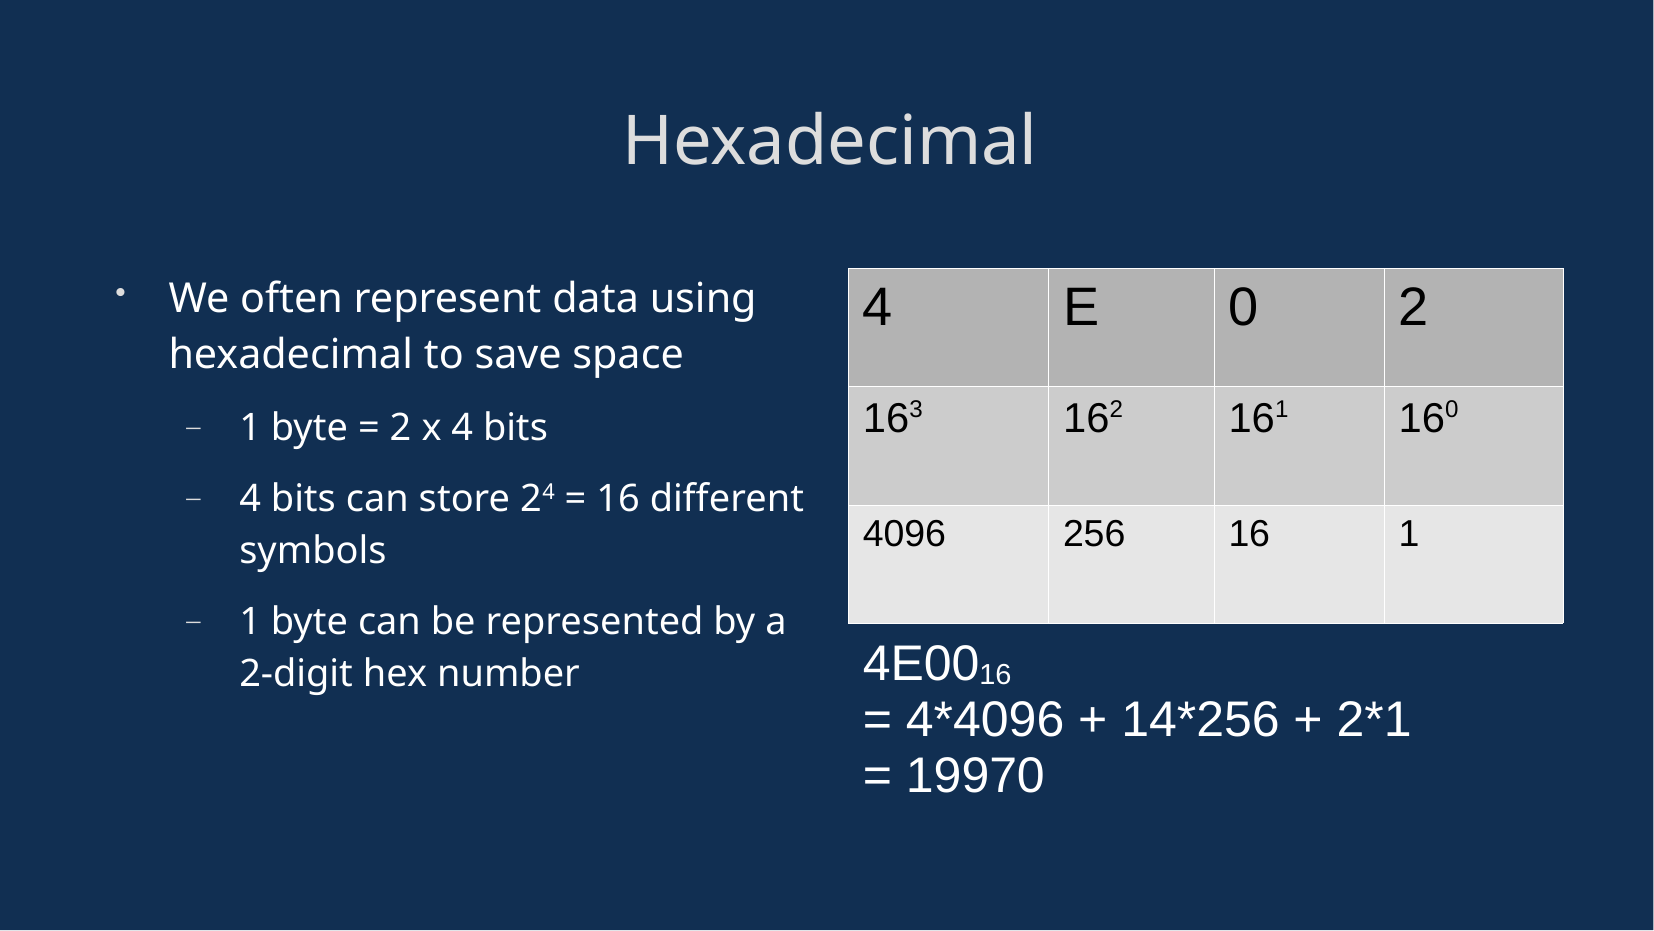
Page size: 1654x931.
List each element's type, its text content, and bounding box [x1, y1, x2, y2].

text_box 4E0016 = 4*4096 + 14*256 + 2*1 = 19970 [848, 628, 1428, 827]
table_cell 161 [1215, 387, 1384, 505]
table_cell 163 [849, 387, 1048, 505]
table_cell 256 [1049, 506, 1214, 623]
table_cell 16 [1215, 506, 1384, 623]
table_header 2 [1385, 269, 1563, 386]
table_cell 162 [1049, 387, 1214, 505]
table_cell 4096 [849, 506, 1048, 623]
table_header 0 [1215, 269, 1384, 386]
table_header 4 [849, 269, 1048, 386]
table_header E [1049, 269, 1214, 386]
table_cell 160 [1385, 387, 1563, 505]
list We often represent data using hexadecimal to save space 1 byte = 2 x 4 bits 4 bits can store 24 = 16 different symbols 1 byte can be represented by a 2-digit hex number [97, 268, 813, 806]
table_cell 1 [1385, 506, 1563, 623]
title Hexadecimal [97, 56, 1563, 220]
